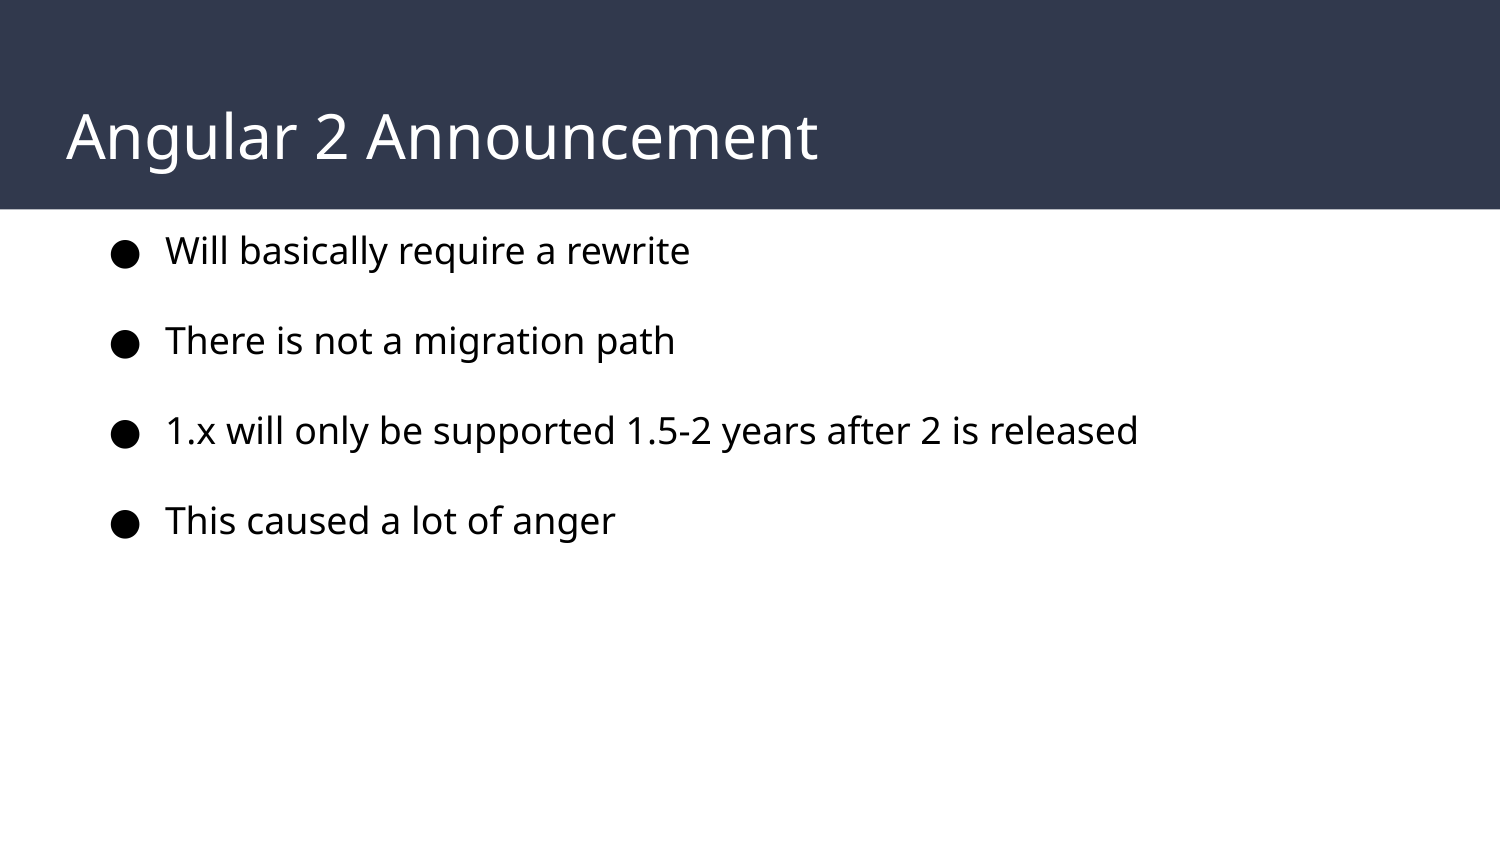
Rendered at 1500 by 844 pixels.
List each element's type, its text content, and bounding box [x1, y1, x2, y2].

text_box Will basically require a rewrite There is not a migration path 1.x will only be supported 1.5-2 years after 2 is released This caused a lot of anger [0, 212, 1500, 830]
title Angular 2 Announcement [51, 82, 1449, 185]
